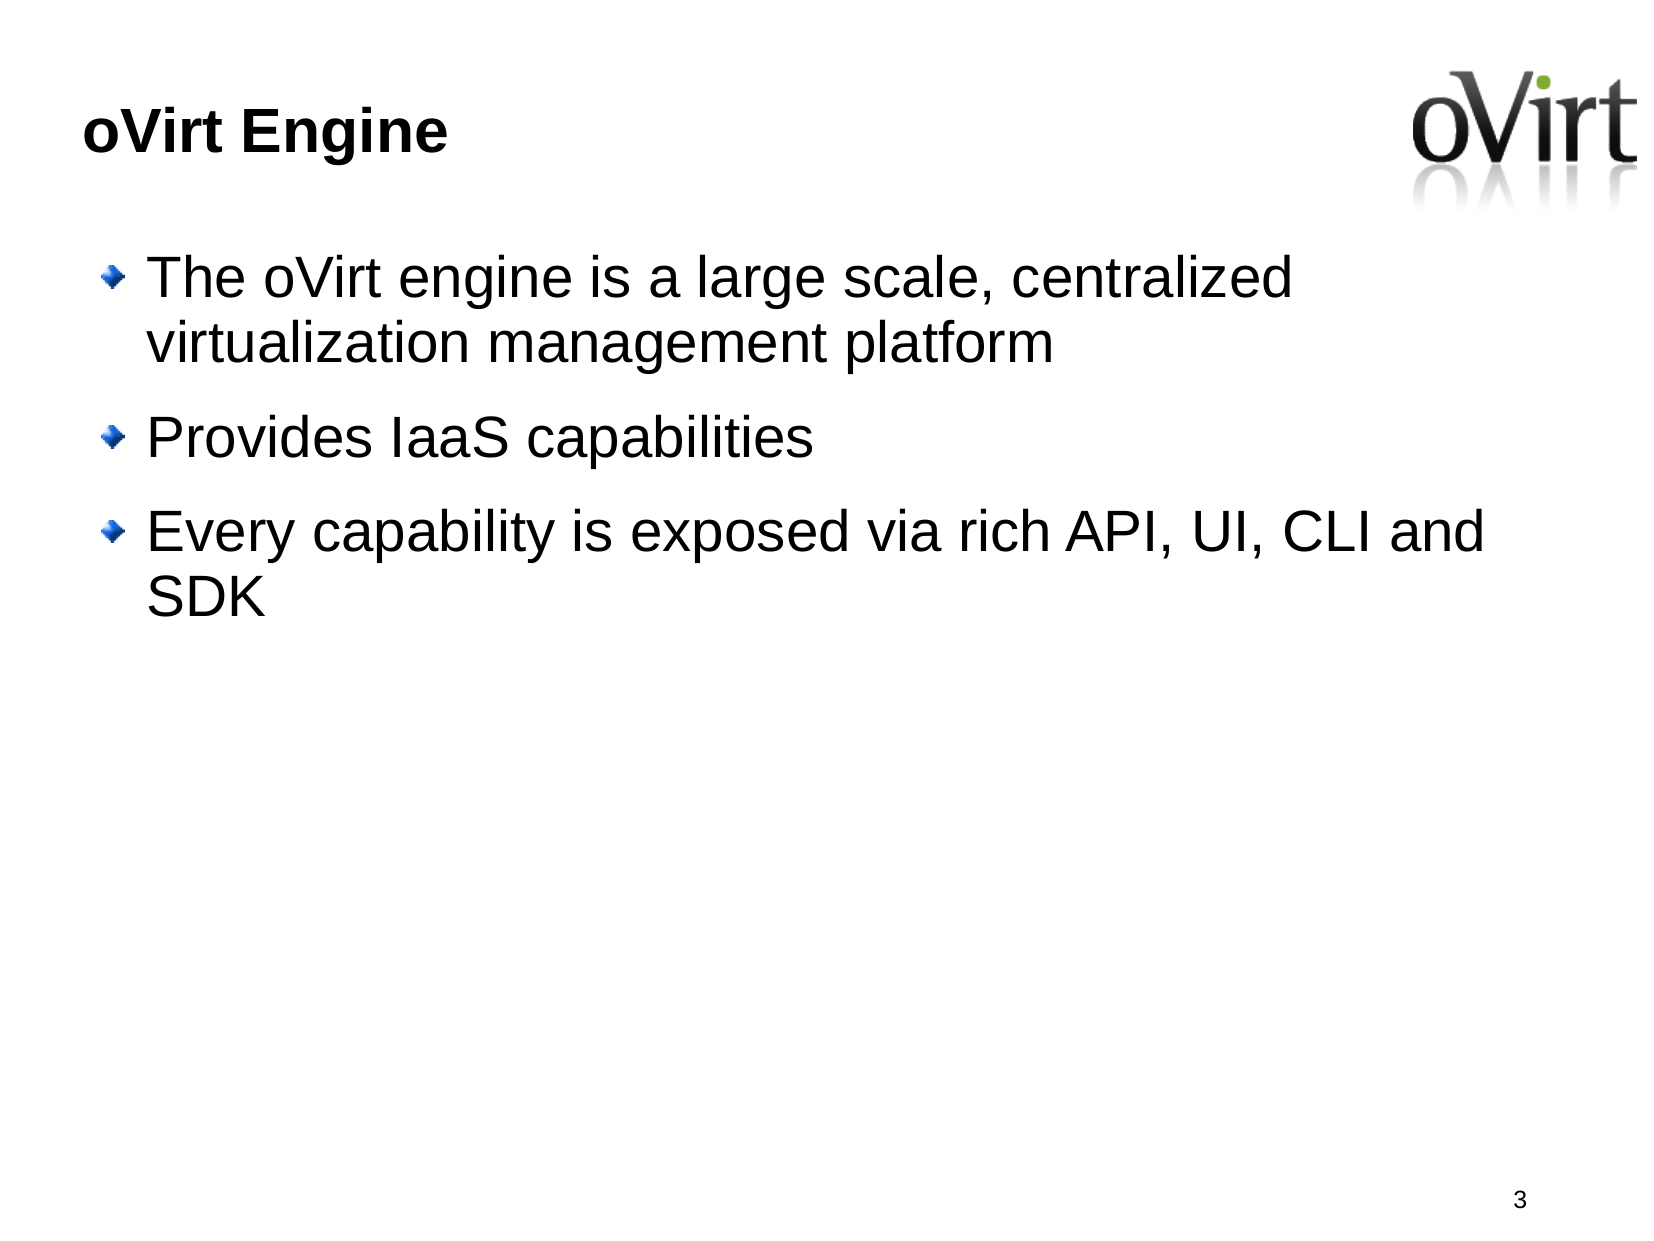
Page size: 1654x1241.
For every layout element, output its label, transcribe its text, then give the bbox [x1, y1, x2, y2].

list The oVirt engine is a large scale, centralized virtualization management platform Provides IaaS capabilities Every capability is exposed via rich API, UI, CLI and SDK [86, 244, 1576, 1039]
title oVirt Engine [82, 37, 1303, 226]
picture [1413, 63, 1637, 212]
